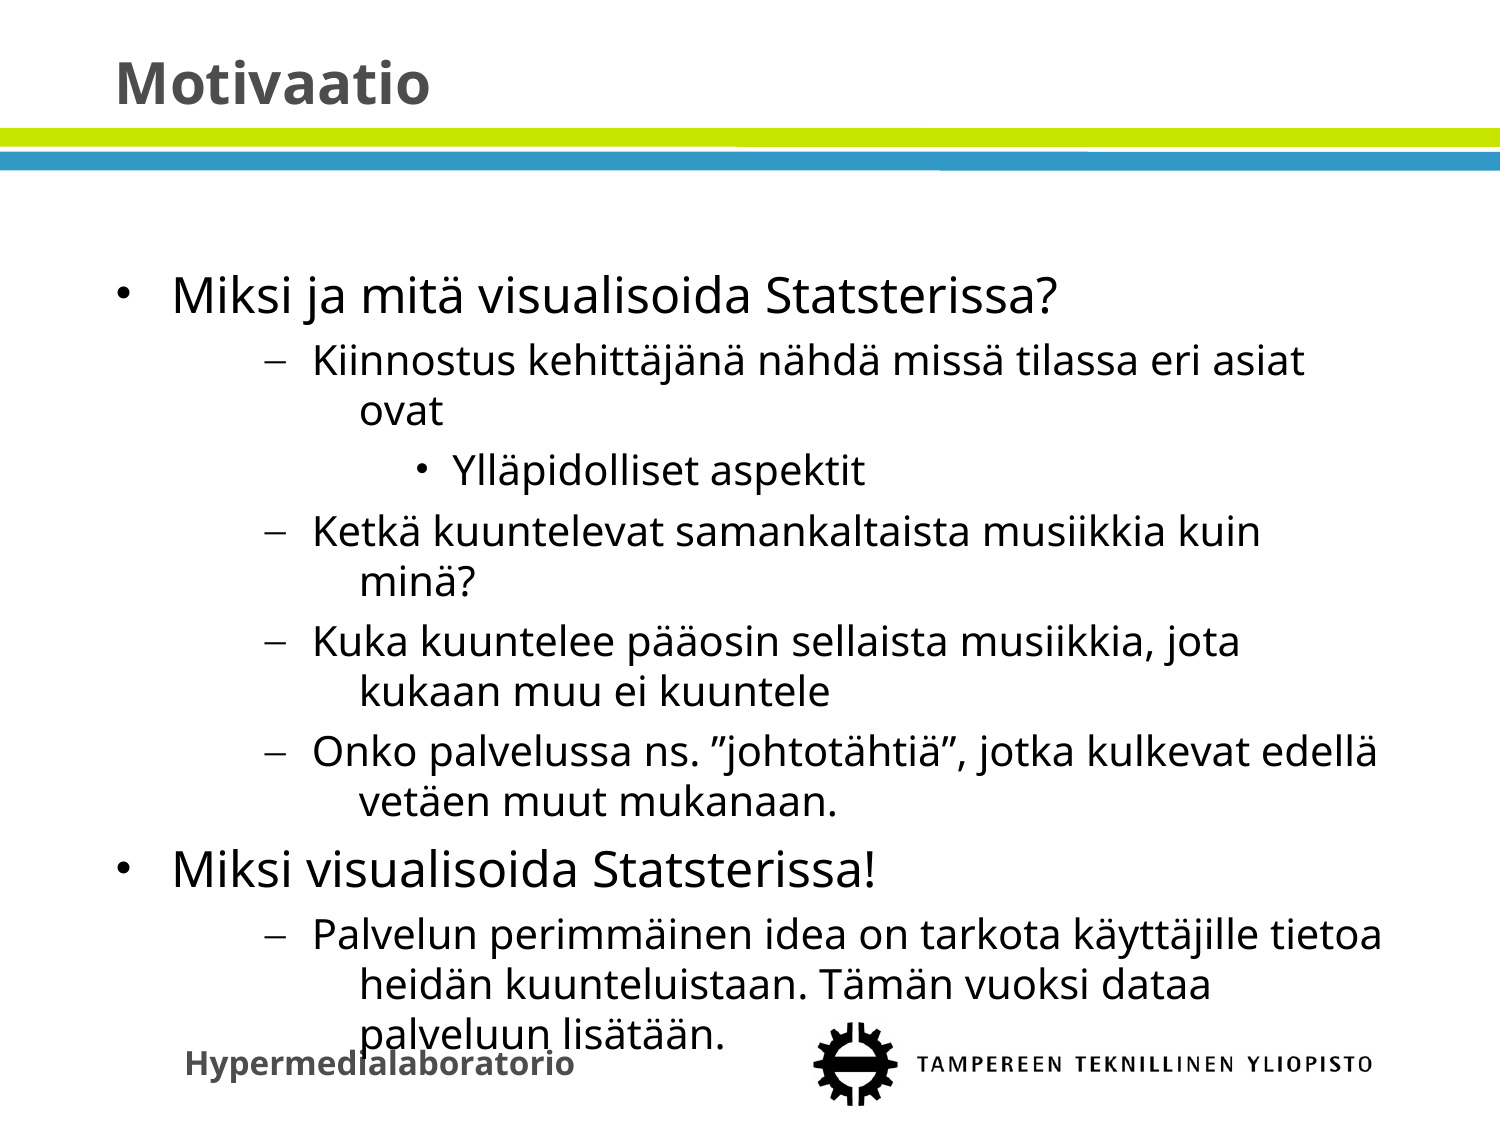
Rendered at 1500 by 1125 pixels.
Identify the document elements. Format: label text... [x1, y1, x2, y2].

list Miksi ja mitä visualisoida Statsterissa? Kiinnostus kehittäjänä nähdä missä tilassa eri asiat ovat Ylläpidolliset aspektit Ketkä kuuntelevat samankaltaista musiikkia kuin minä? Kuka kuuntelee pääosin sellaista musiikkia, jota kukaan muu ei kuuntele Onko palvelussa ns. ”johtotähtiä”, jotka kulkevat edellä vetäen muut mukanaan. Miksi visualisoida Statsterissa! Palvelun perimmäinen idea on tarkota käyttäjille tietoa heidän kuunteluistaan. Tämän vuoksi dataa palveluun lisätään. [100, 255, 1400, 1012]
title Motivaatio [100, 3, 1100, 159]
picture [813, 1022, 1377, 1106]
